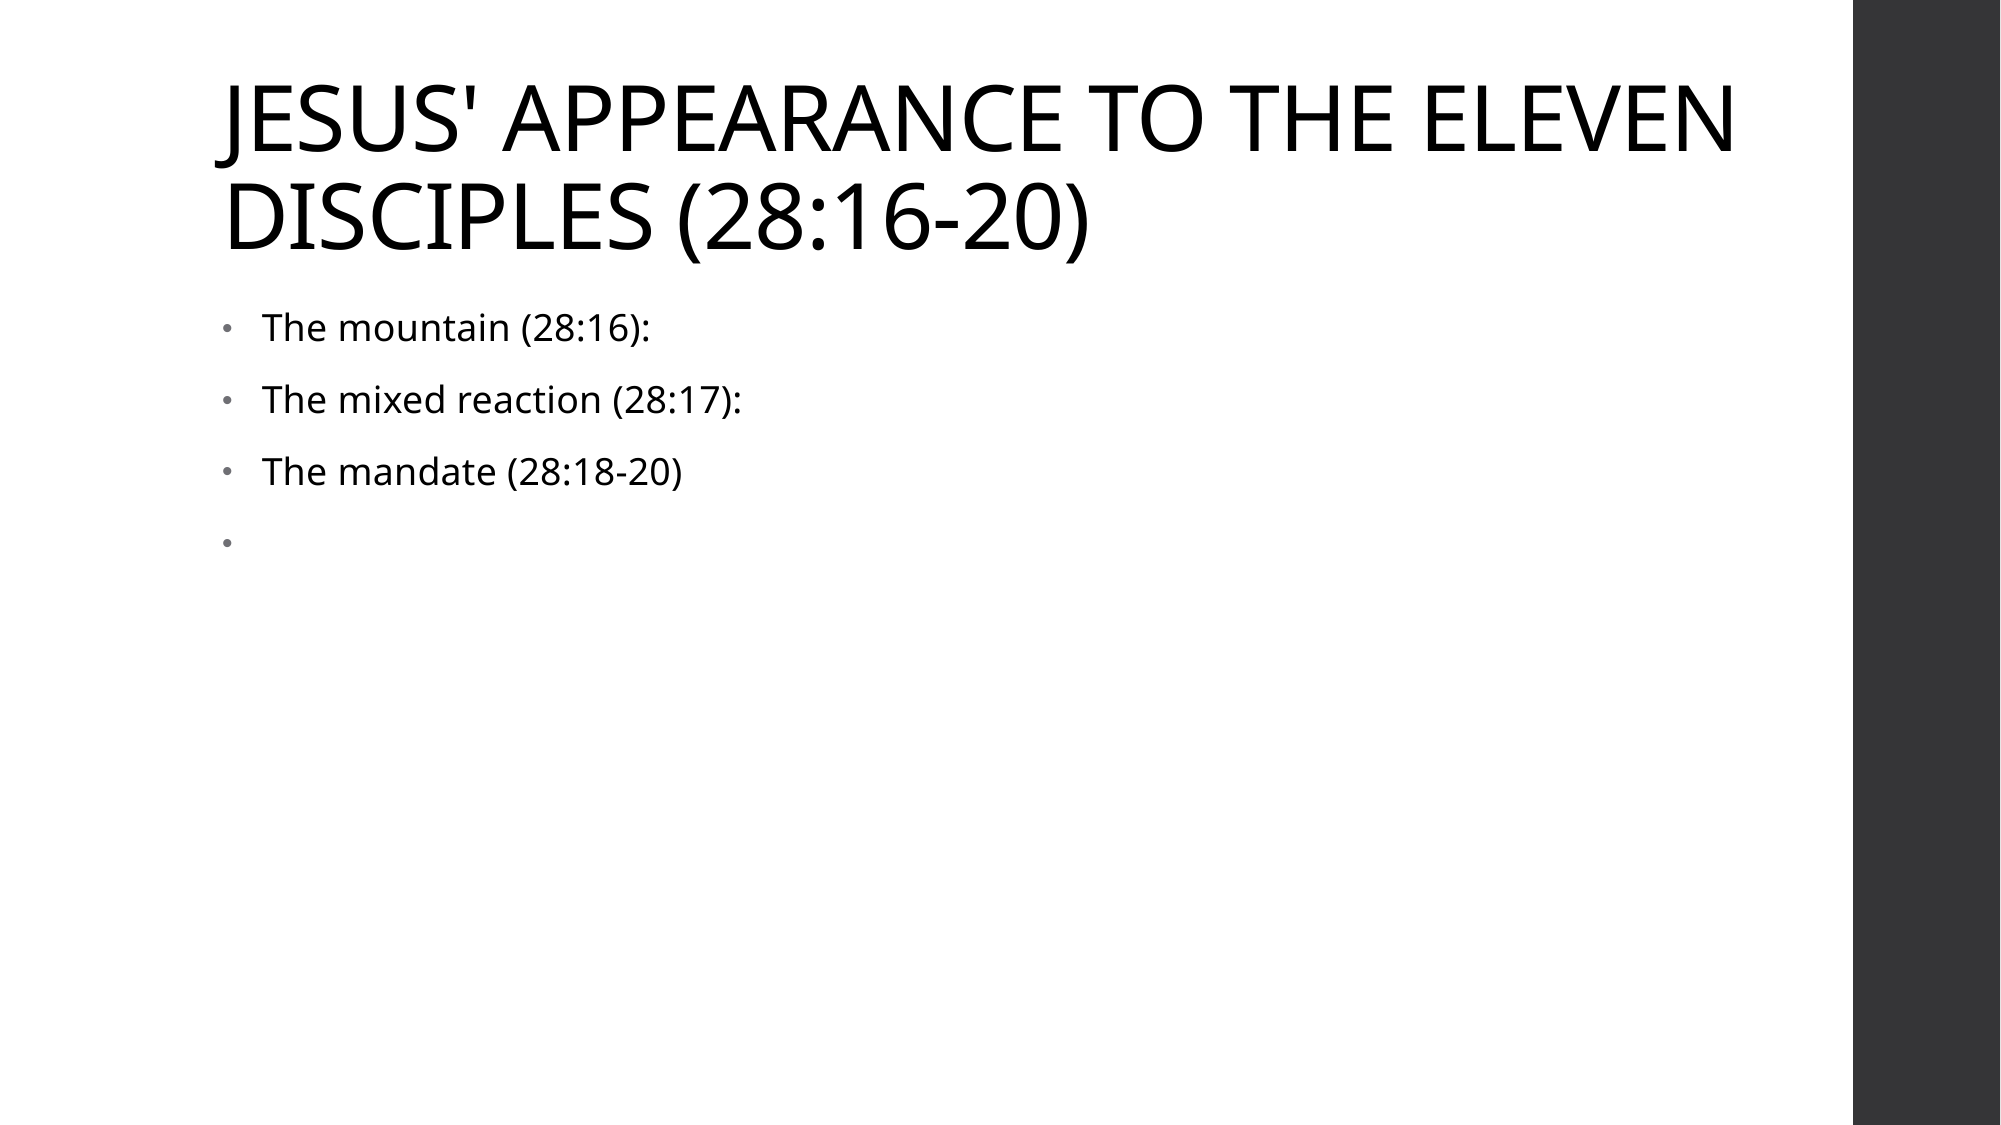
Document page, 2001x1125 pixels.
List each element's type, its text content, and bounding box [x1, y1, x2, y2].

list The mountain (28:16): The mixed reaction (28:17): The mandate (28:18-20) [206, 299, 1617, 1014]
title JESUS' APPEARANCE TO THE ELEVEN DISCIPLES (28:16-20) [206, 60, 1797, 278]
